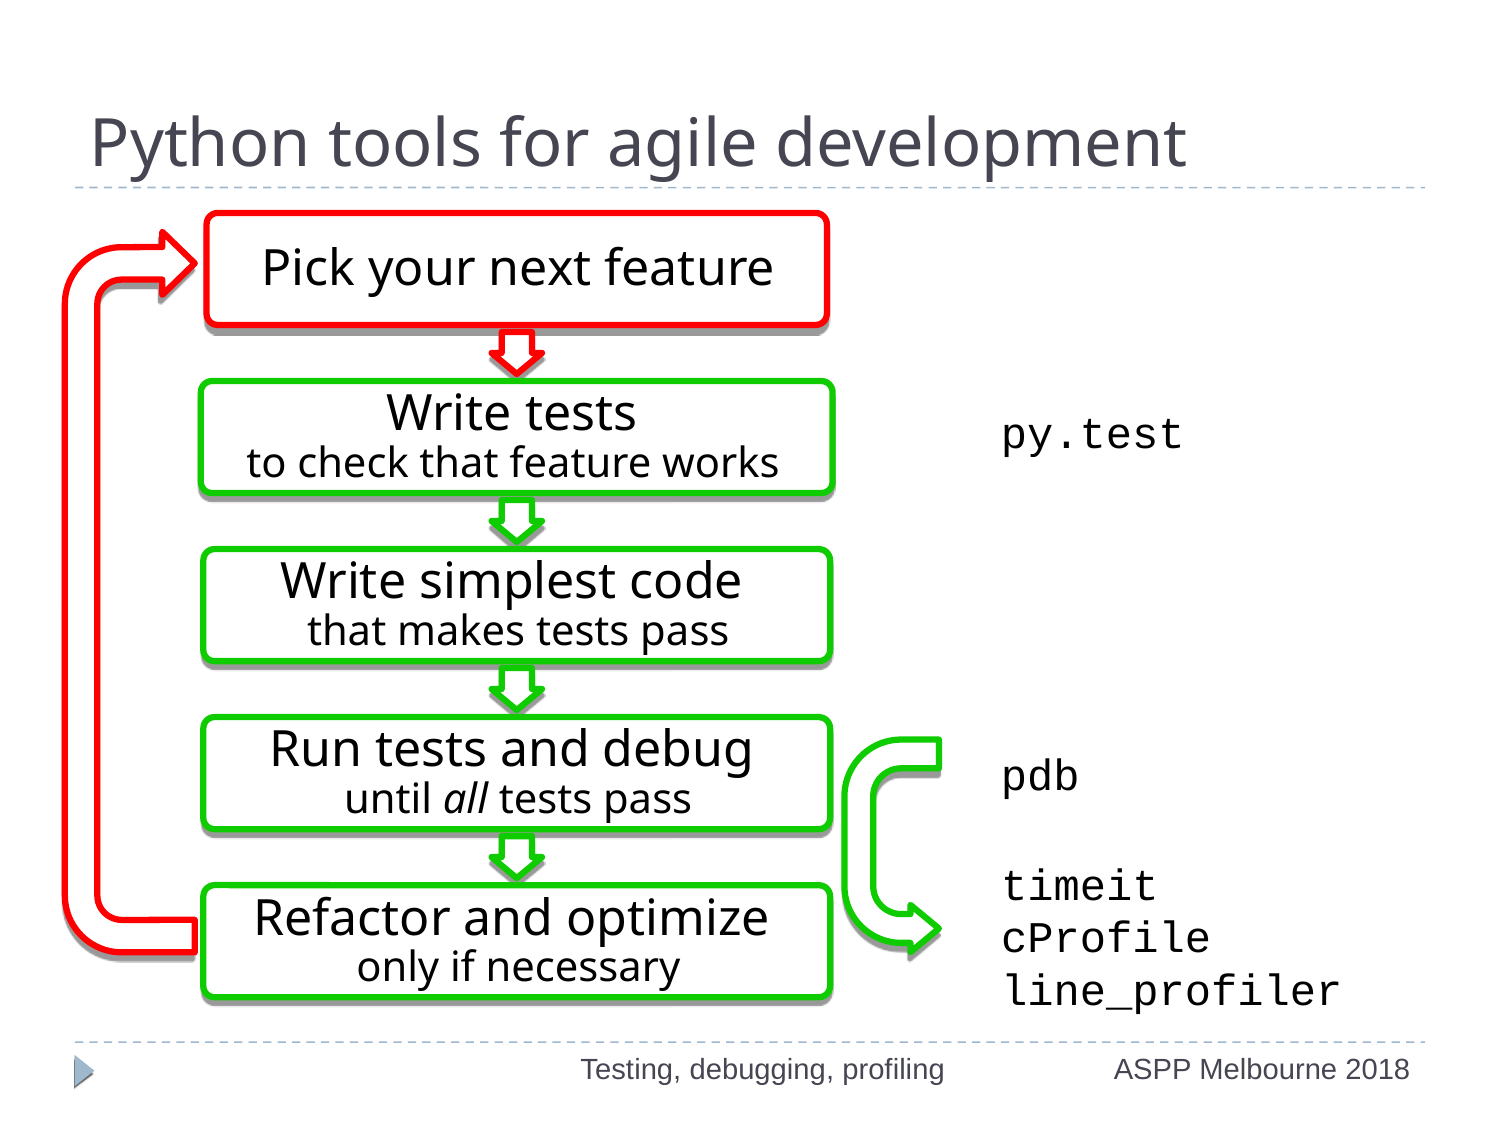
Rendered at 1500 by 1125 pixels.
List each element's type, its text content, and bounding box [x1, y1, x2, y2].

text_box [491, 500, 543, 543]
text_box pdb [986, 739, 1354, 807]
text_box [491, 332, 543, 374]
text_box [64, 231, 195, 953]
text_box [491, 668, 543, 711]
text_box Run tests and debug until all tests pass [203, 717, 831, 830]
text_box [844, 739, 939, 953]
text_box Write simplest code that makes tests pass [203, 549, 831, 662]
slide_number ASPP Melbourne 2018 [1051, 1042, 1426, 1103]
footer Testing, debugging, profiling [475, 1042, 1051, 1103]
text_box Refactor and optimize only if necessary [203, 885, 831, 998]
title Python tools for agile development [75, 37, 1425, 188]
text_box timeit cProfile line_profiler [986, 848, 1436, 1022]
text_box [491, 836, 543, 879]
text_box Write tests to check that feature works [200, 380, 833, 494]
text_box Pick your next feature [206, 212, 827, 325]
text_box py.test [986, 397, 1293, 465]
